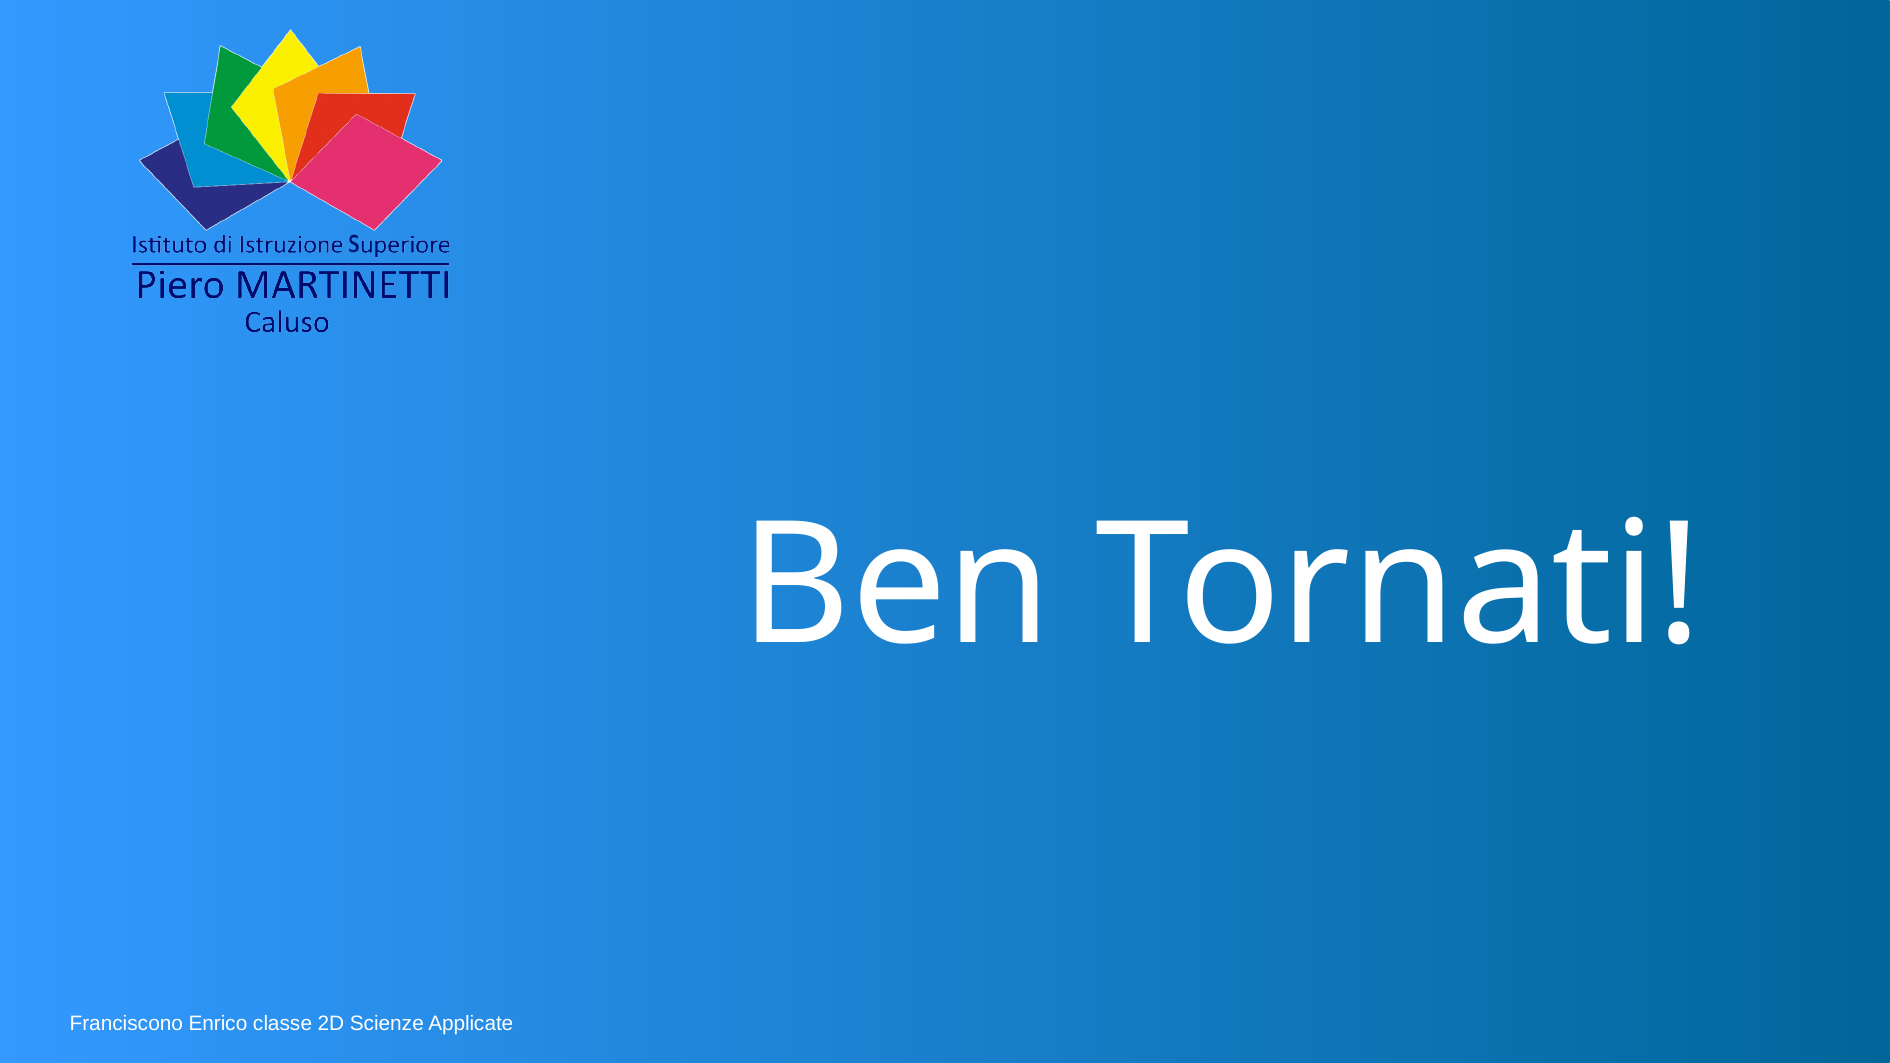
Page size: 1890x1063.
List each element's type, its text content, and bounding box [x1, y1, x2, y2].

text_box Ben Tornati! [435, 224, 1890, 793]
text_box Franciscono Enrico classe 2D Scienze Applicate [54, 1004, 628, 1063]
picture [0, 23, 591, 355]
